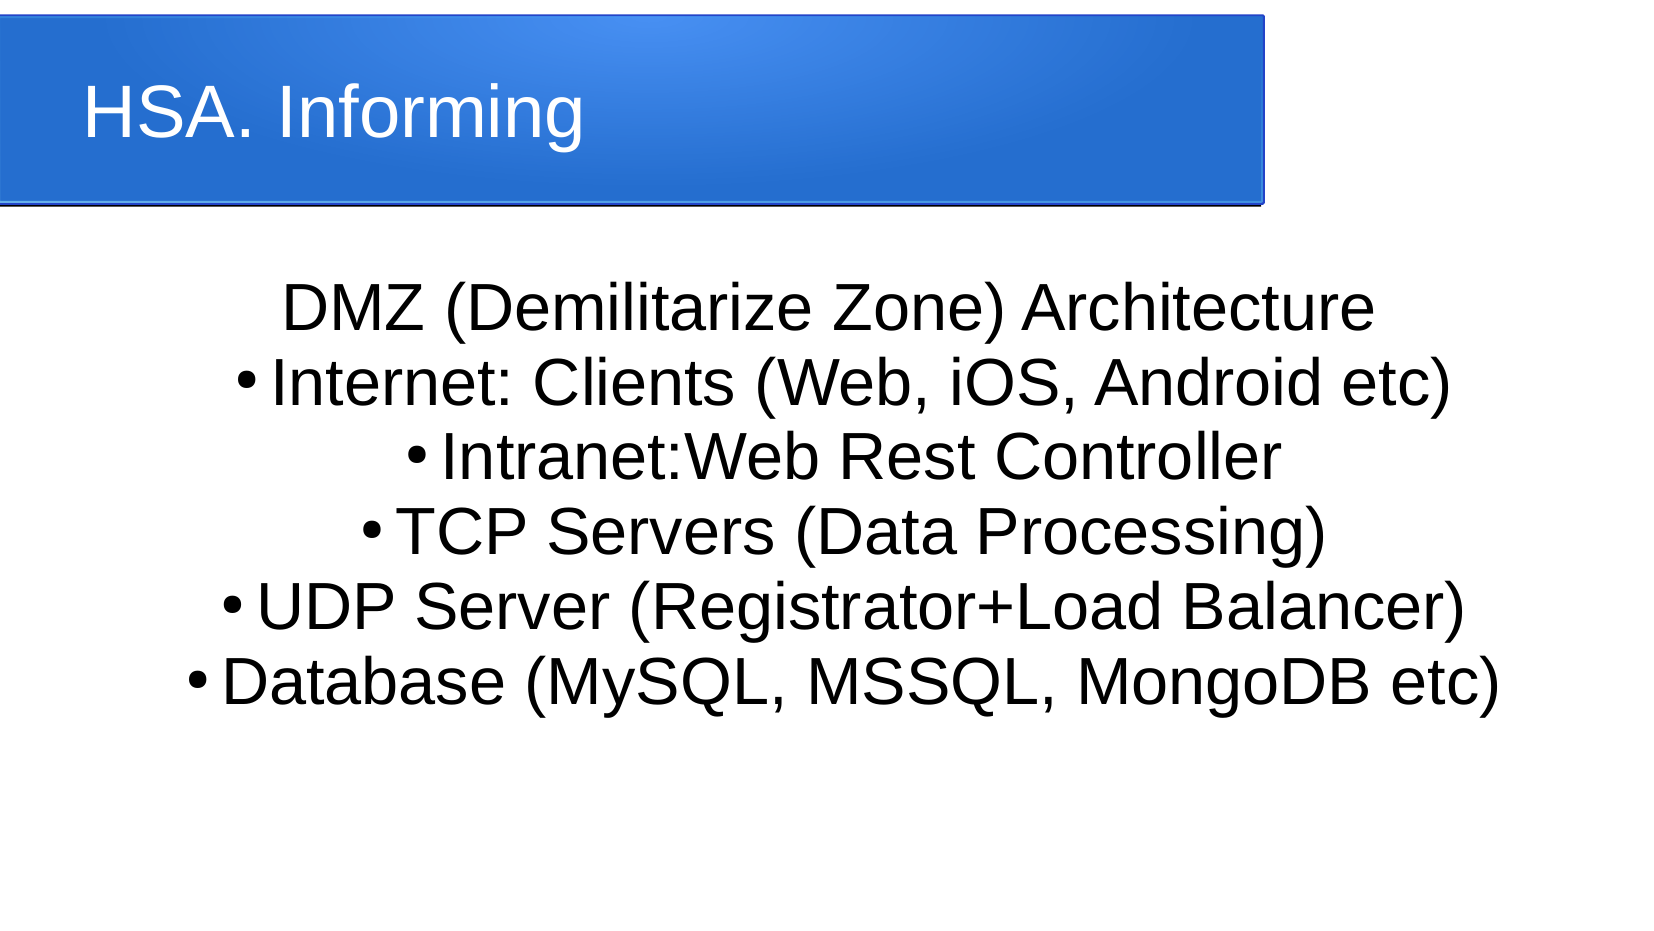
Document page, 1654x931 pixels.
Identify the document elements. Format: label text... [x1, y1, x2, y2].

subtitle DMZ (Demilitarize Zone) Architecture Internet: Clients (Web, iOS, Android etc) Intranet:Web Rest Controller TCP Servers (Data Processing) UDP Server (Registrator+Load Balancer) Database (MySQL, MSSQL, MongoDB etc) [82, 224, 1571, 764]
title HSA. Informing [82, 35, 1235, 189]
